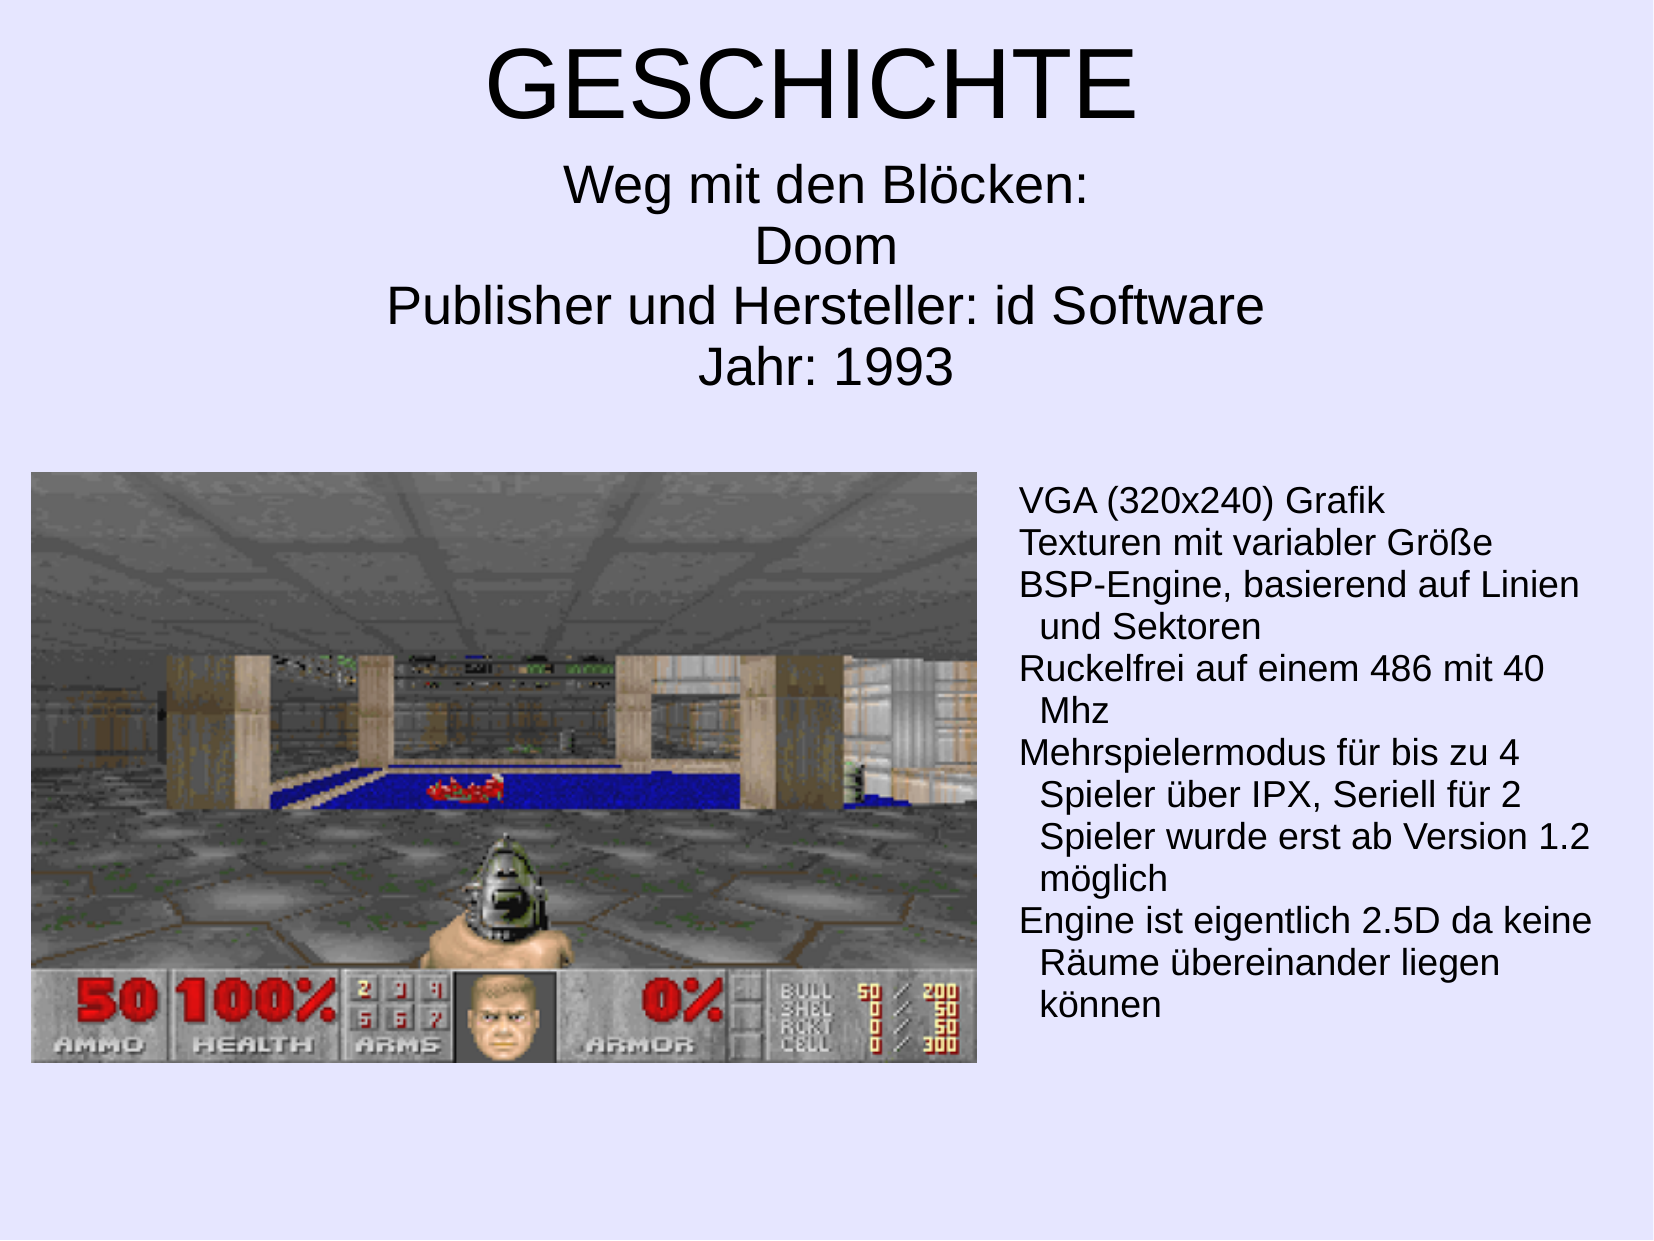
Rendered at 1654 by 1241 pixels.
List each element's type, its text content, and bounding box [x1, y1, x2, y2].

text_box GESCHICHTE [442, 21, 1182, 147]
text_box VGA (320x240) Grafik Texturen mit variabler Größe BSP-Engine, basierend auf Linien und Sektoren Ruckelfrei auf einem 486 mit 40 Mhz Mehrspielermodus für bis zu 4 Spieler über IPX, Seriell für 2 Spieler wurde erst ab Version 1.2 möglich Engine ist eigentlich 2.5D da keine Räume übereinander liegen können [1003, 472, 1625, 1034]
picture [31, 472, 977, 1063]
text_box Weg mit den Blöcken: Doom Publisher und Hersteller: id Software Jahr: 1993 [0, 147, 1654, 405]
